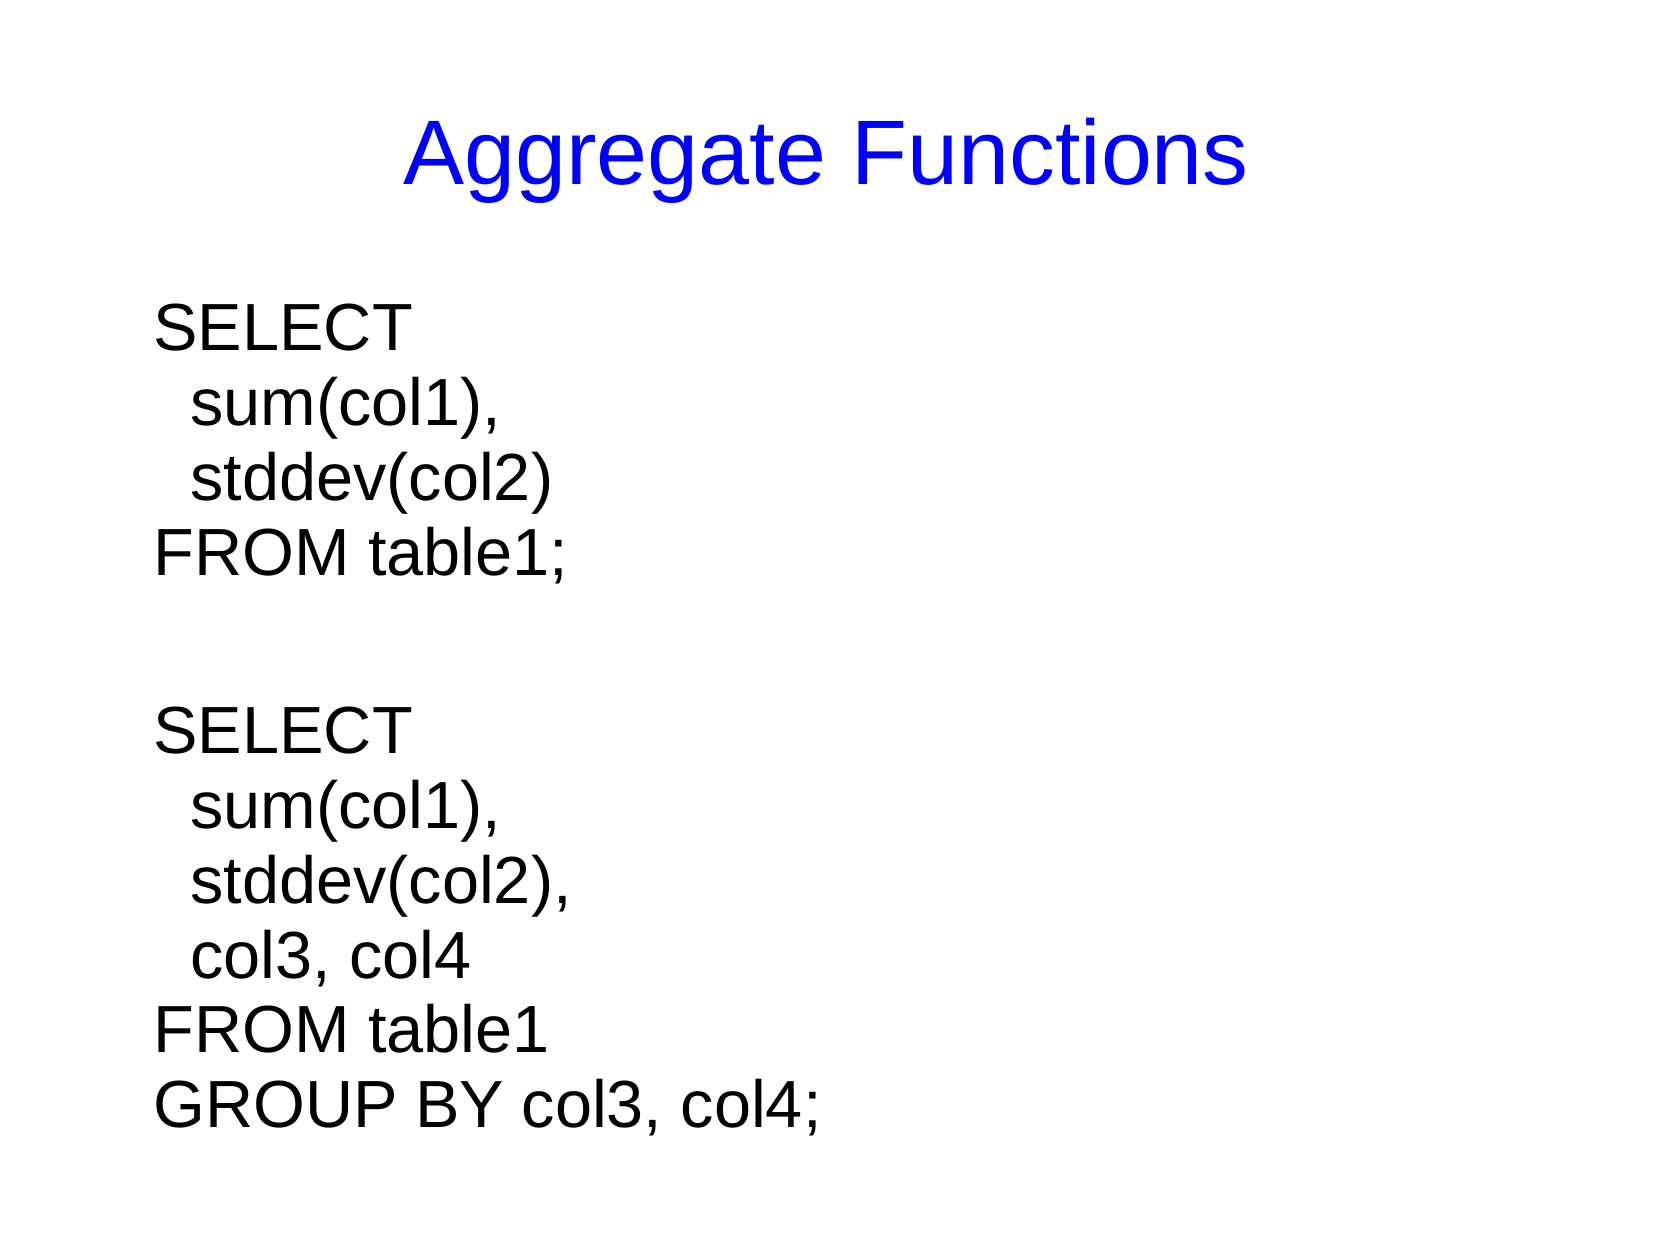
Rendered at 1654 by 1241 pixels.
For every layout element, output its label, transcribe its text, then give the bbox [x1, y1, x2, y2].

title Aggregate Functions [82, 49, 1571, 257]
list SELECT sum(col1), stddev(col2) FROM table1; SELECT sum(col1), stddev(col2), col3, col4 FROM table1 GROUP BY col3, col4; [82, 290, 1571, 1216]
